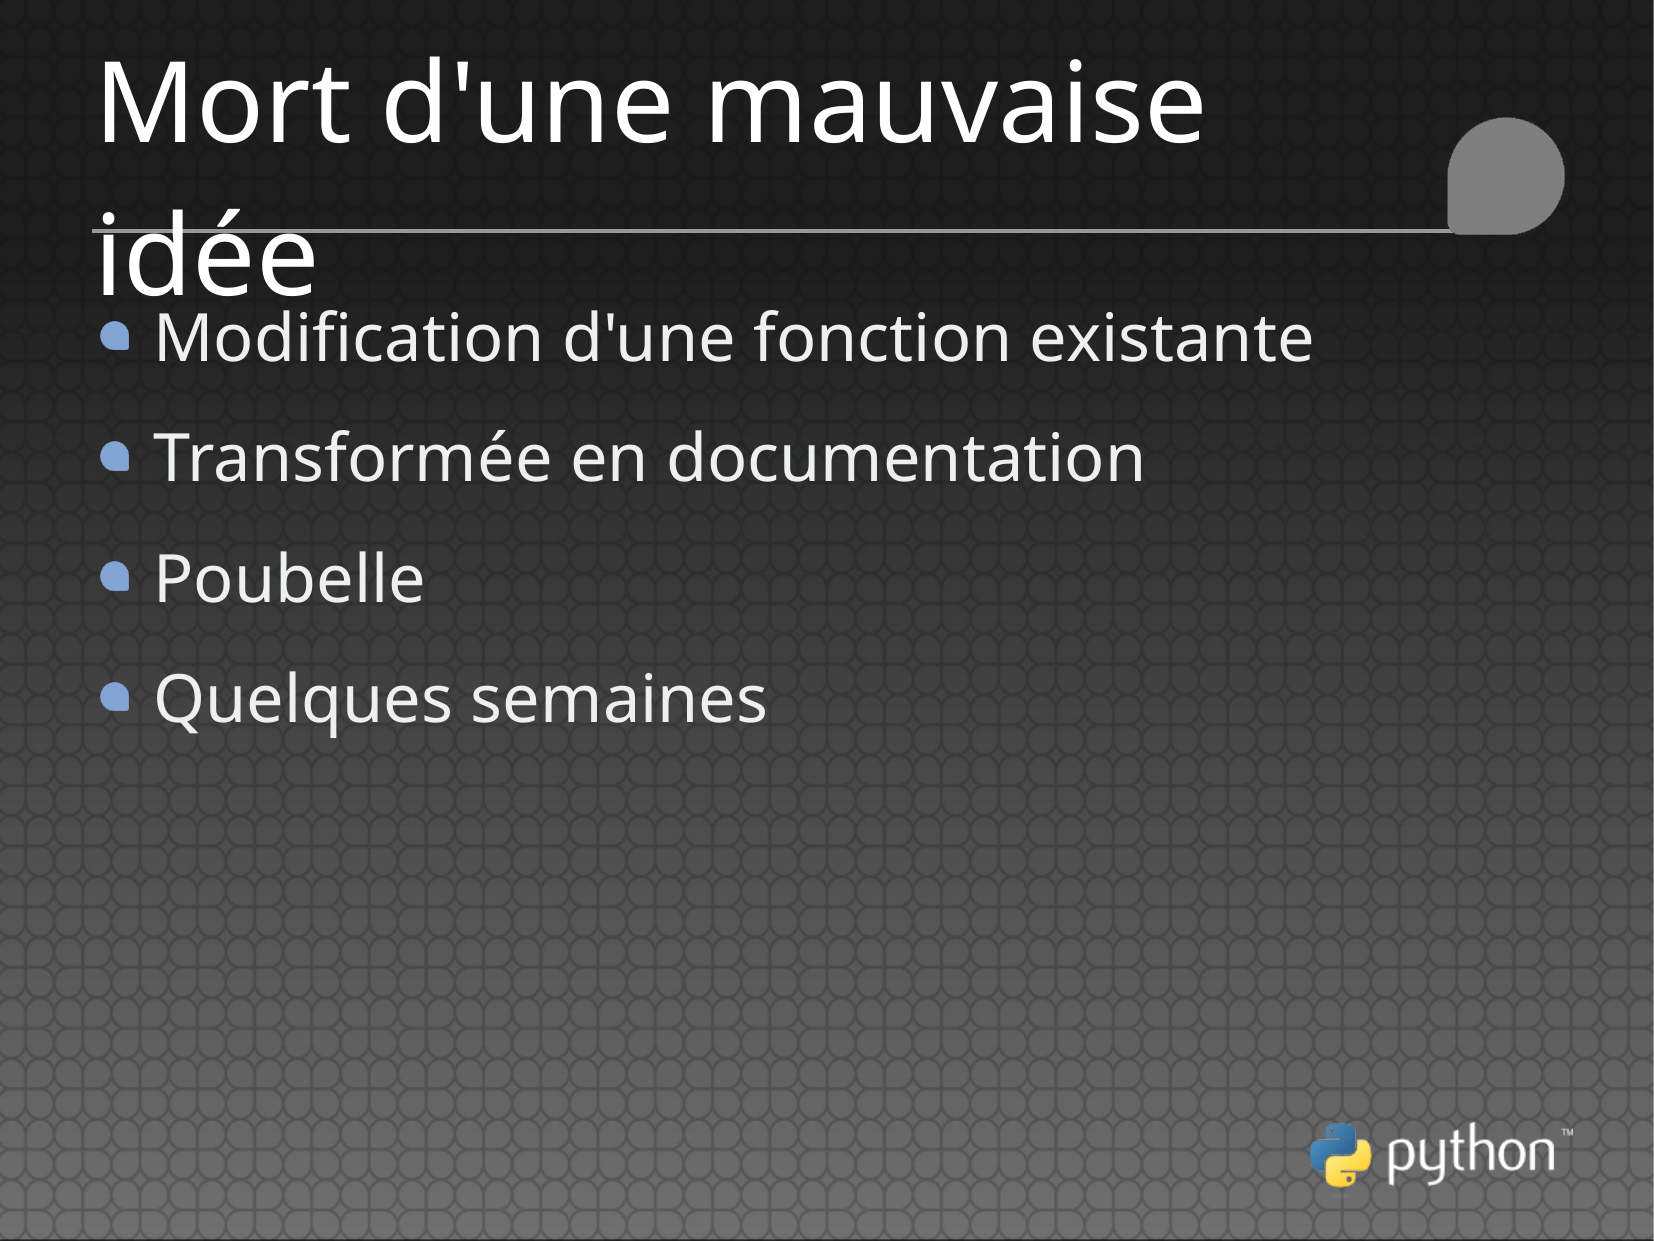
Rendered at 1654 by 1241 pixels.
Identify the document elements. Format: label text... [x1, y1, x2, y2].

title Mort d'une mauvaise idée [94, 100, 1426, 251]
picture [0, 0, 1654, 1241]
list Modification d'une fonction existante Transformée en documentation Poubelle Quelques semaines [82, 290, 1571, 1094]
